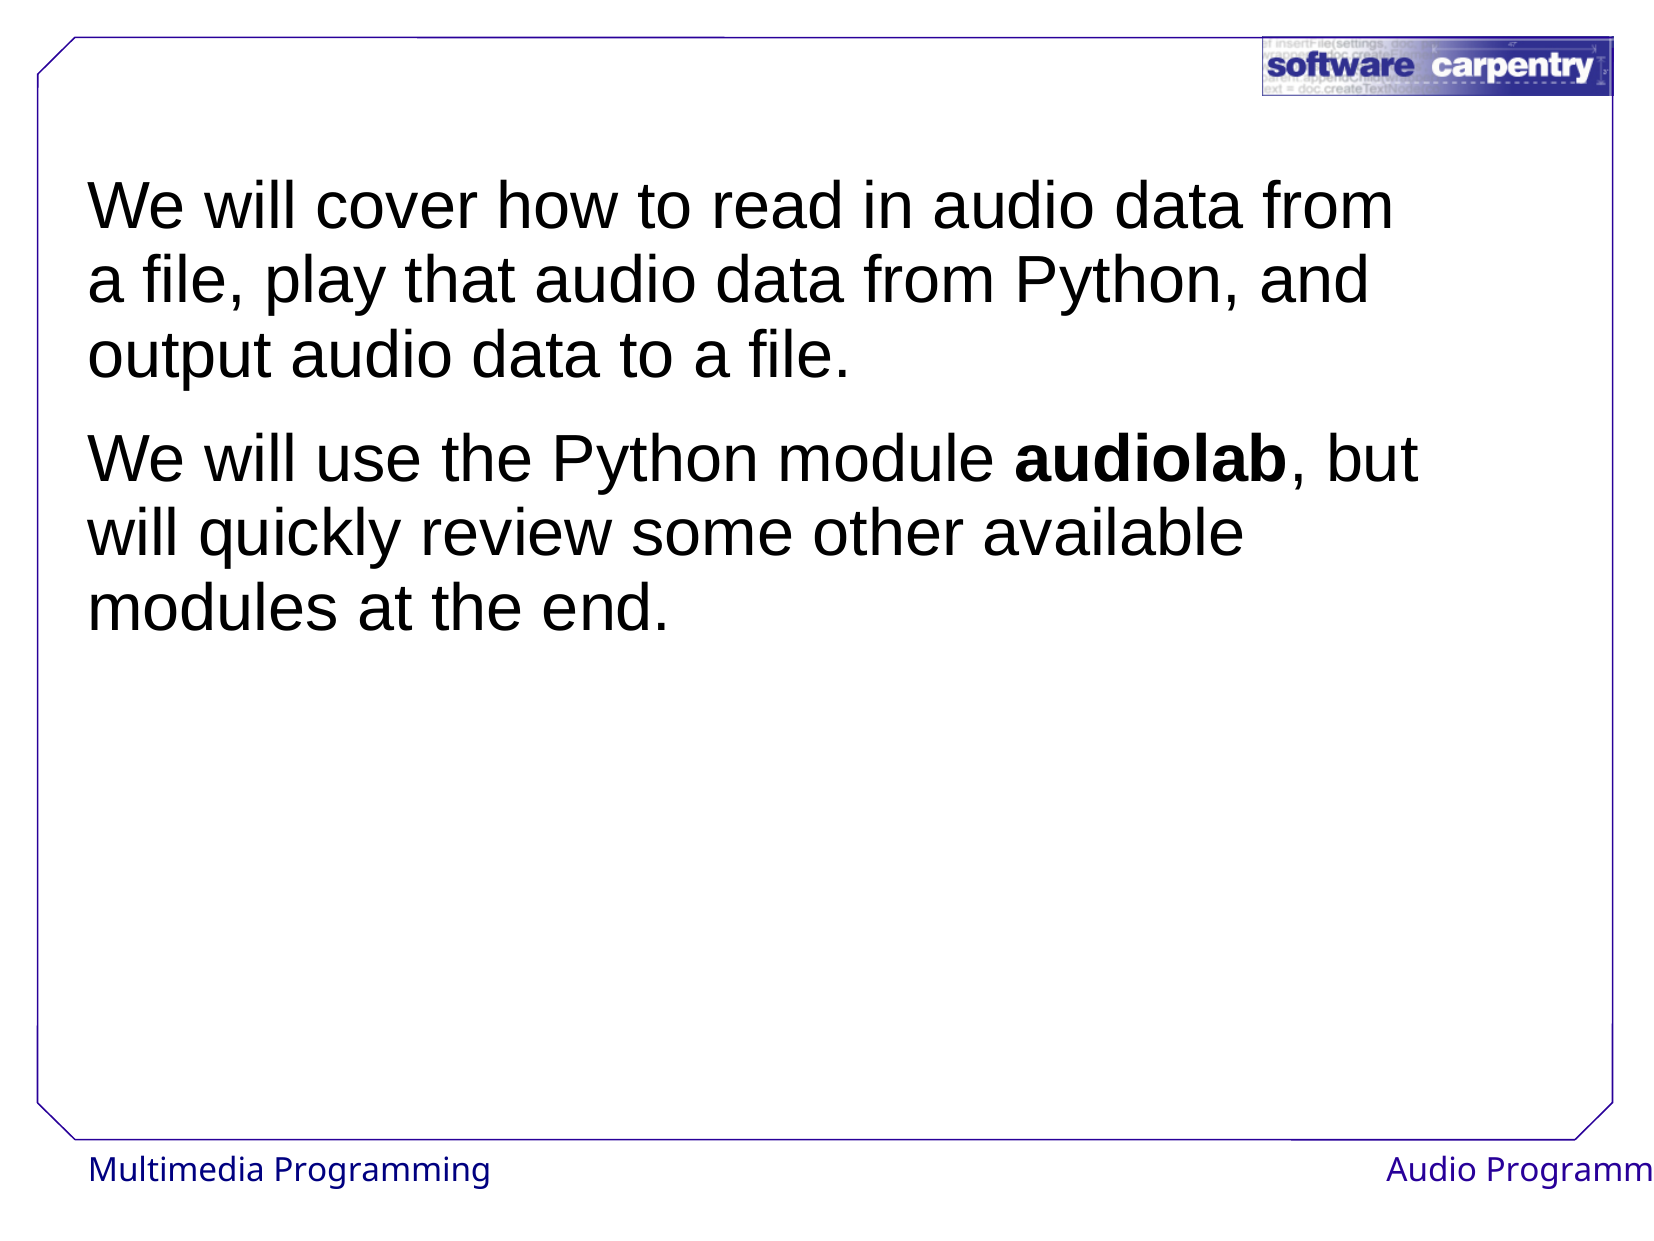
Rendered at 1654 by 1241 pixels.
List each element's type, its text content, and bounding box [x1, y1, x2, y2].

picture [1262, 36, 1614, 96]
list We will cover how to read in audio data from a file, play that audio data from Python, and output audio data to a file. We will use the Python module audiolab, but will quickly review some other available modules at the end. [37, 161, 1442, 1079]
